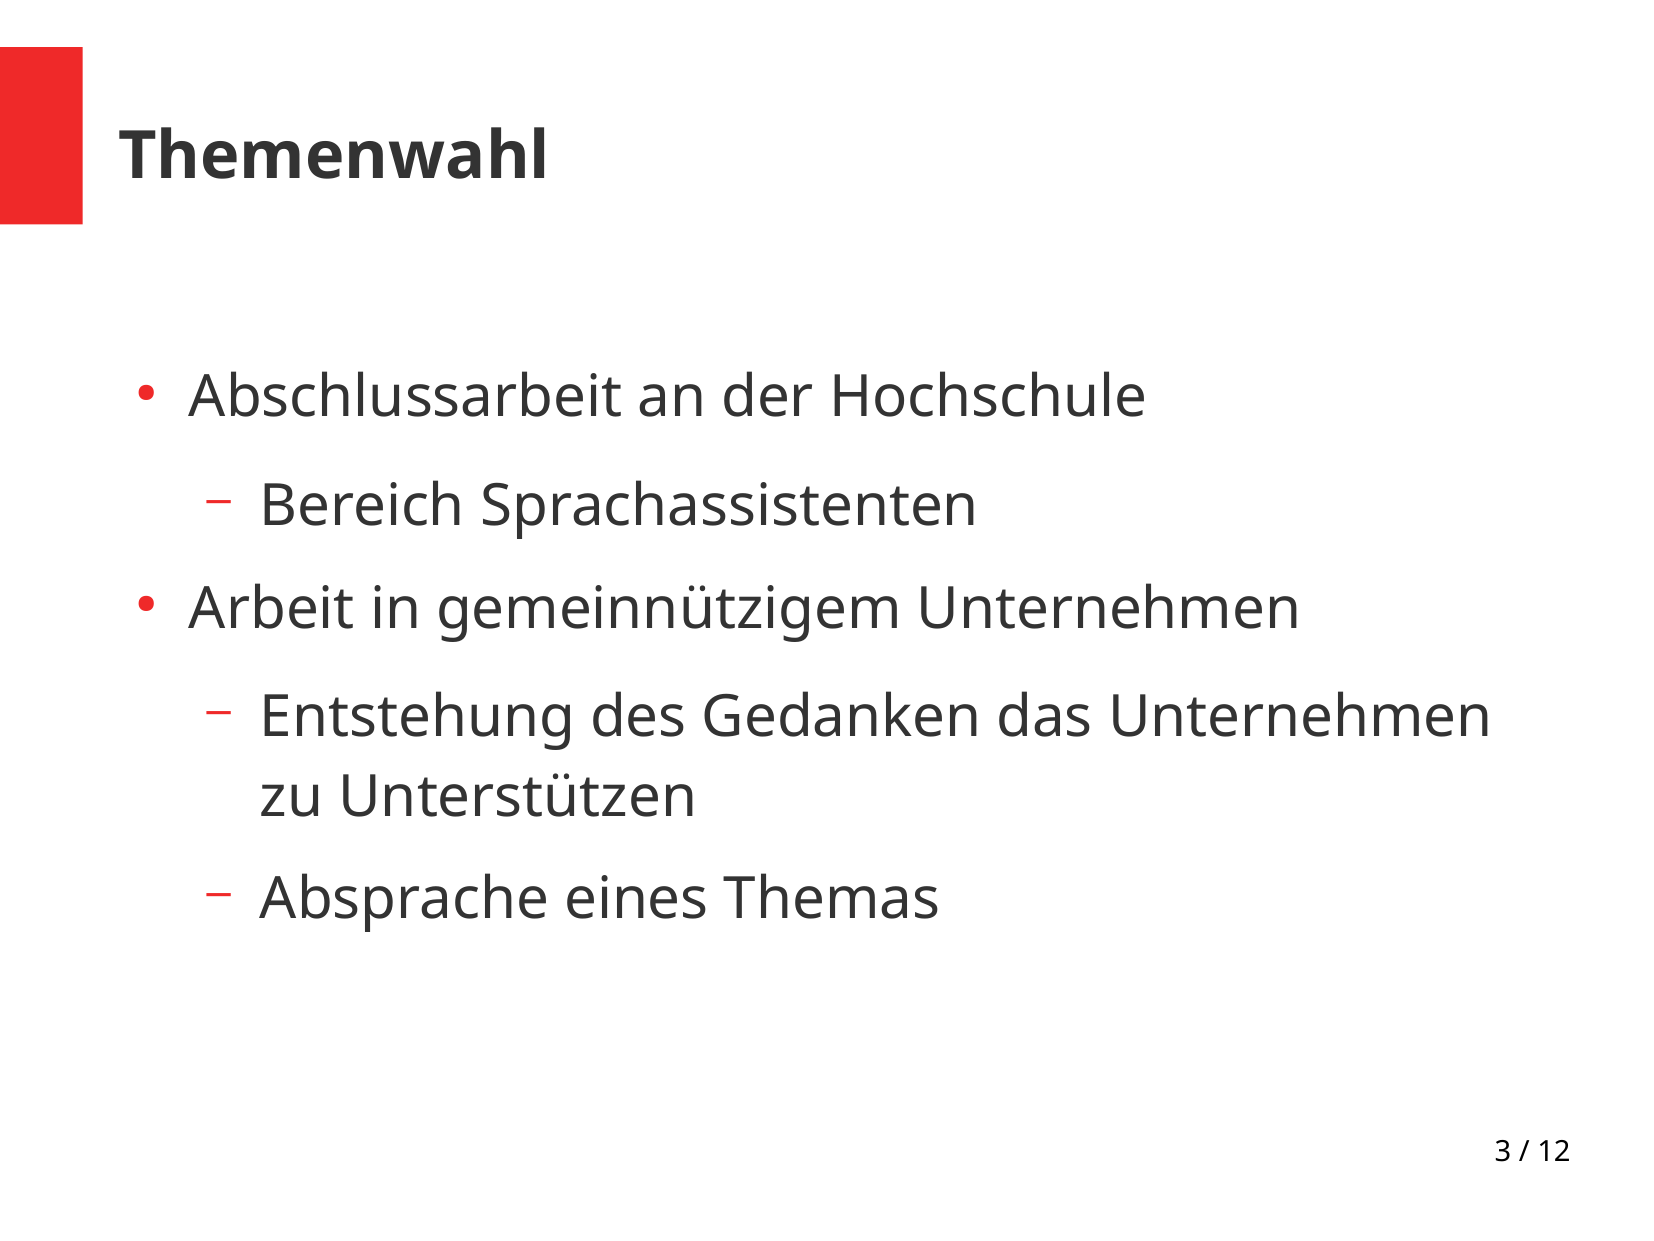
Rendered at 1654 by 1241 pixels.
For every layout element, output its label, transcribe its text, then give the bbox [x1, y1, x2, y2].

title Themenwahl [118, 45, 1571, 260]
list Abschlussarbeit an der Hochschule Bereich Sprachassistenten Arbeit in gemeinnützigem Unternehmen Entstehung des Gedanken das Unternehmen zu Unterstützen Absprache eines Themas [118, 354, 1536, 1074]
